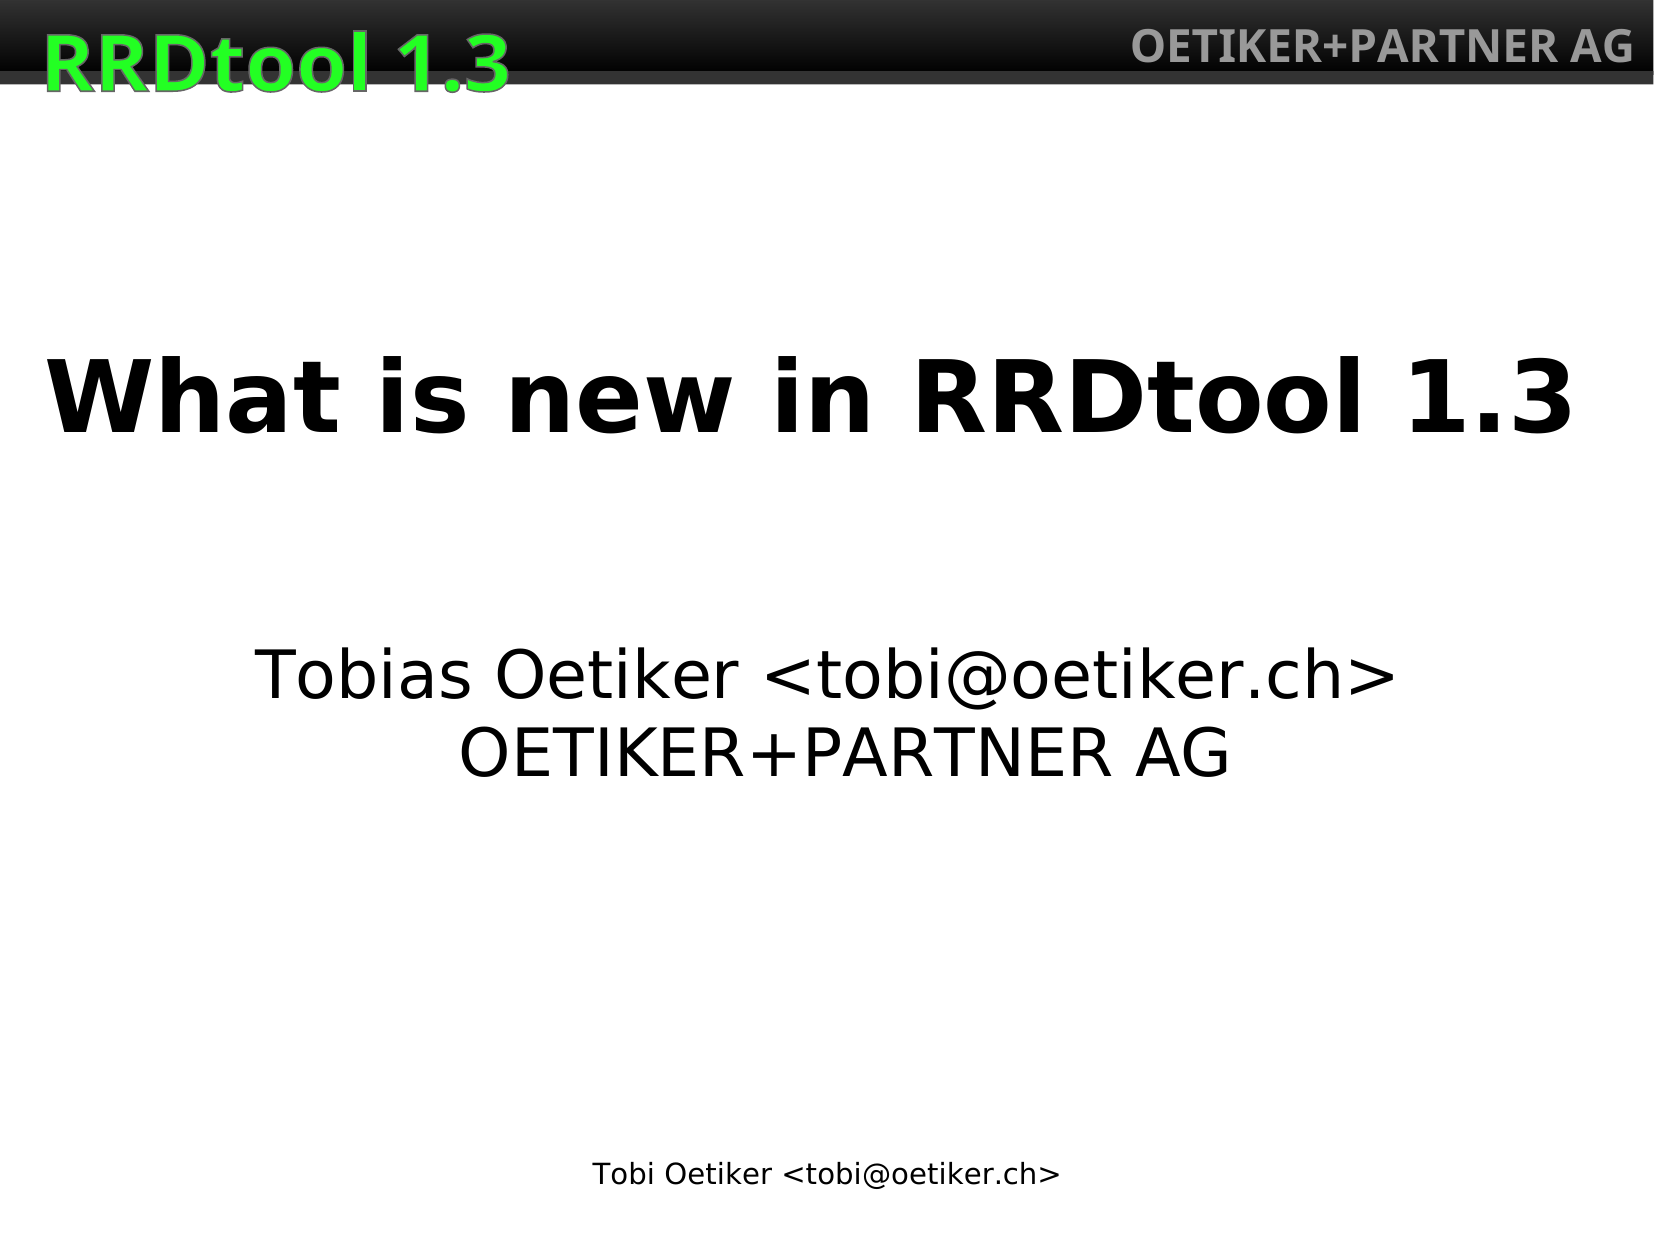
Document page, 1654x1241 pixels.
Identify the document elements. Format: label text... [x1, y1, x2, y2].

subtitle Tobias Oetiker <tobi@oetiker.ch> OETIKER+PARTNER AG [50, 329, 1571, 1099]
title What is new in RRDtool 1.3 [44, 323, 1583, 473]
